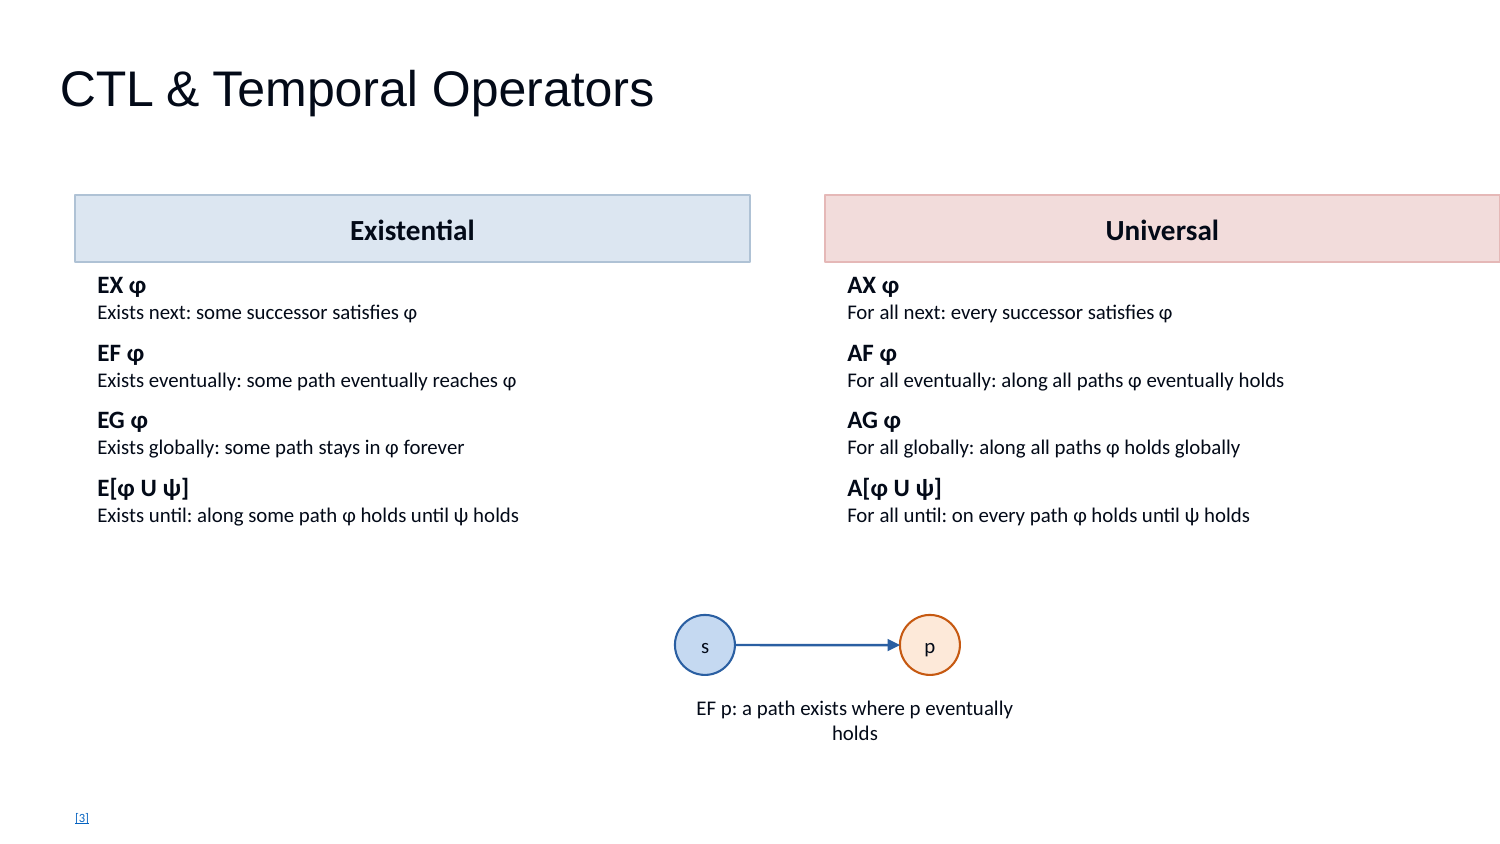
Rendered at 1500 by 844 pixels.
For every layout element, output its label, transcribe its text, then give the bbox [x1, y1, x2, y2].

text_box EF φ Exists eventually: some path eventually reaches φ [82, 330, 743, 397]
text_box CTL & Temporal Operators [44, 45, 1455, 128]
text_box Existential [74, 195, 750, 263]
text_box AG φ For all globally: along all paths φ holds globally [832, 397, 1493, 465]
text_box [3] [74, 791, 1425, 844]
text_box EG φ Exists globally: some path stays in φ forever [82, 397, 743, 465]
text_box A[φ U ψ] For all until: on every path φ holds until ψ holds [832, 465, 1493, 533]
text_box EF p: a path exists where p eventually holds [674, 689, 1035, 750]
text_box Universal [824, 195, 1500, 263]
text_box p [899, 614, 960, 675]
text_box s [674, 614, 735, 675]
text_box EX φ Exists next: some successor satisfies φ [82, 262, 743, 330]
text_box AX φ For all next: every successor satisfies φ [832, 262, 1493, 330]
text_box E[φ U ψ] Exists until: along some path φ holds until ψ holds [82, 465, 743, 533]
text_box AF φ For all eventually: along all paths φ eventually holds [832, 330, 1493, 397]
